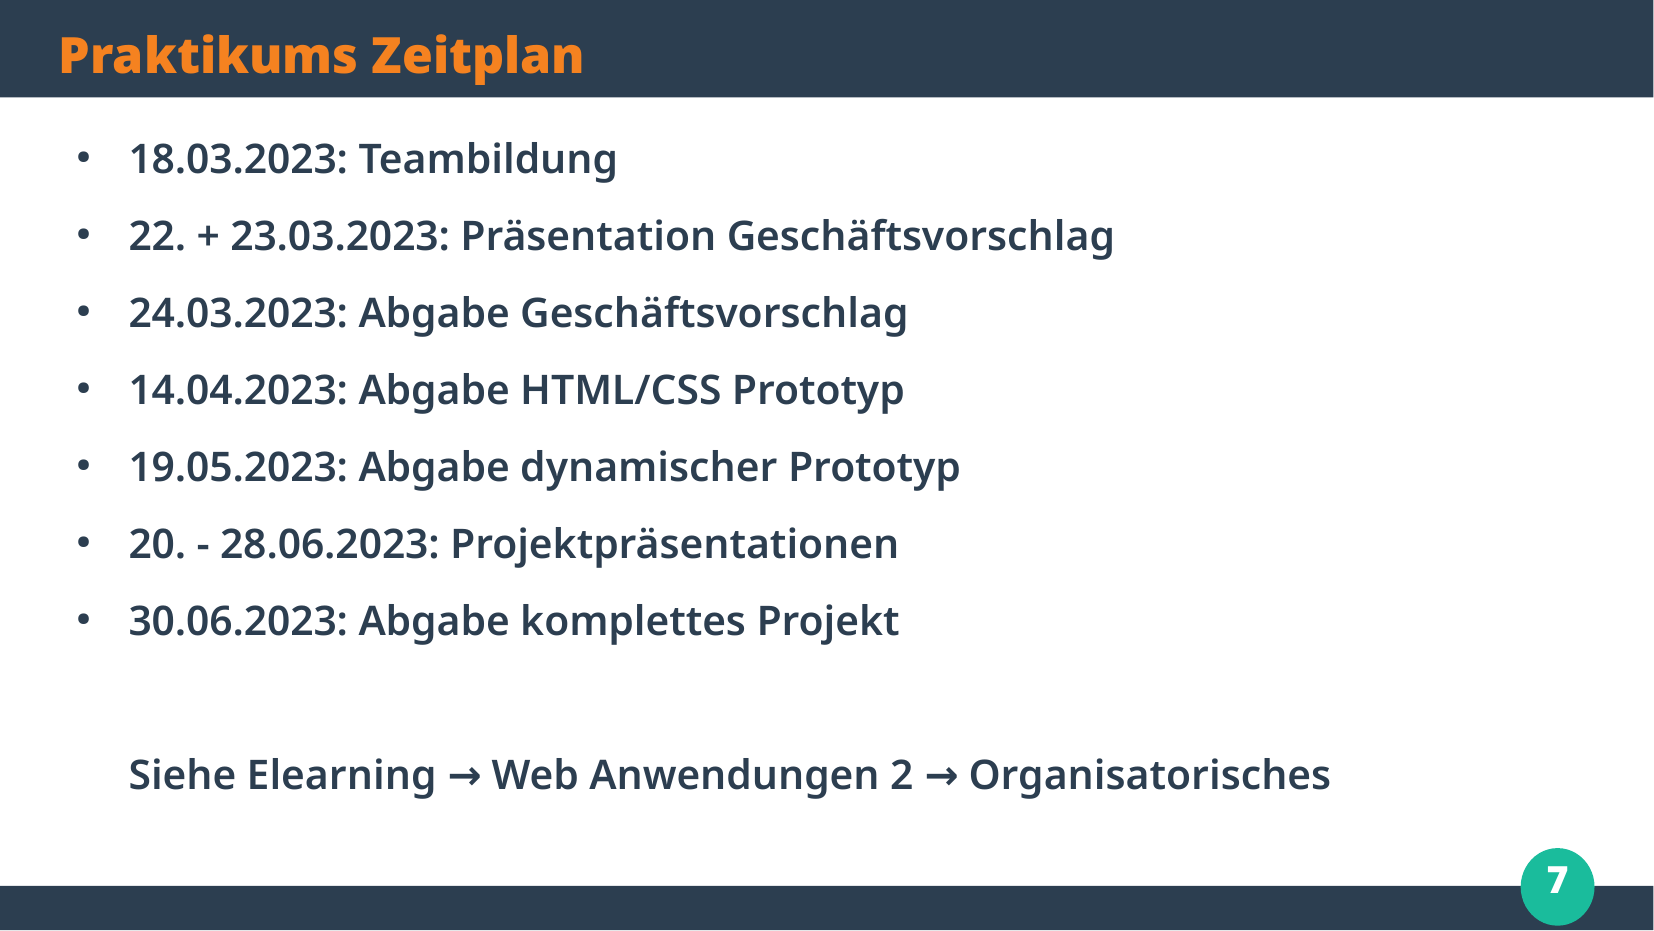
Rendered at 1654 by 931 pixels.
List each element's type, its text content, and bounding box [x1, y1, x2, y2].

list 18.03.2023: Teambildung 22. + 23.03.2023: Präsentation Geschäftsvorschlag 24.03.2023: Abgabe Geschäftsvorschlag 14.04.2023: Abgabe HTML/CSS Prototyp 19.05.2023: Abgabe dynamischer Prototyp 20. - 28.06.2023: Projektpräsentationen 30.06.2023: Abgabe komplettes Projekt Siehe Elearning → Web Anwendungen 2 → Organisatorisches [59, 129, 1595, 864]
title Praktikums Zeitplan [59, 8, 1595, 89]
